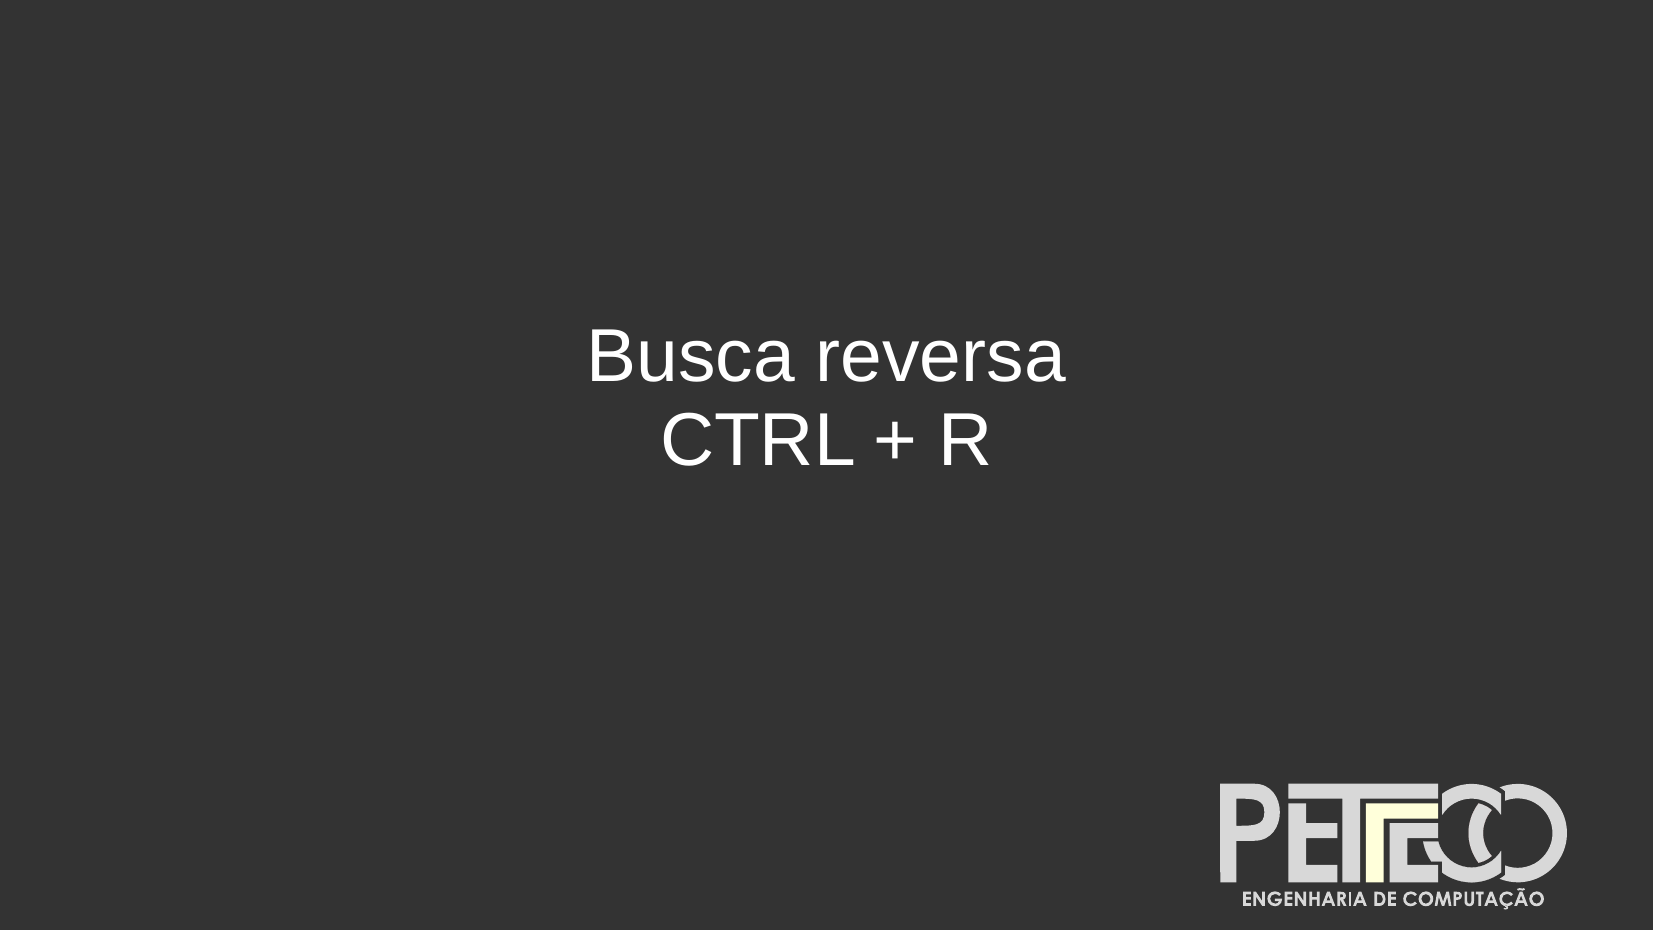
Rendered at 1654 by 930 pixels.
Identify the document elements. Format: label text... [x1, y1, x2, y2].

subtitle Busca reversa CTRL + R [82, 37, 1571, 757]
